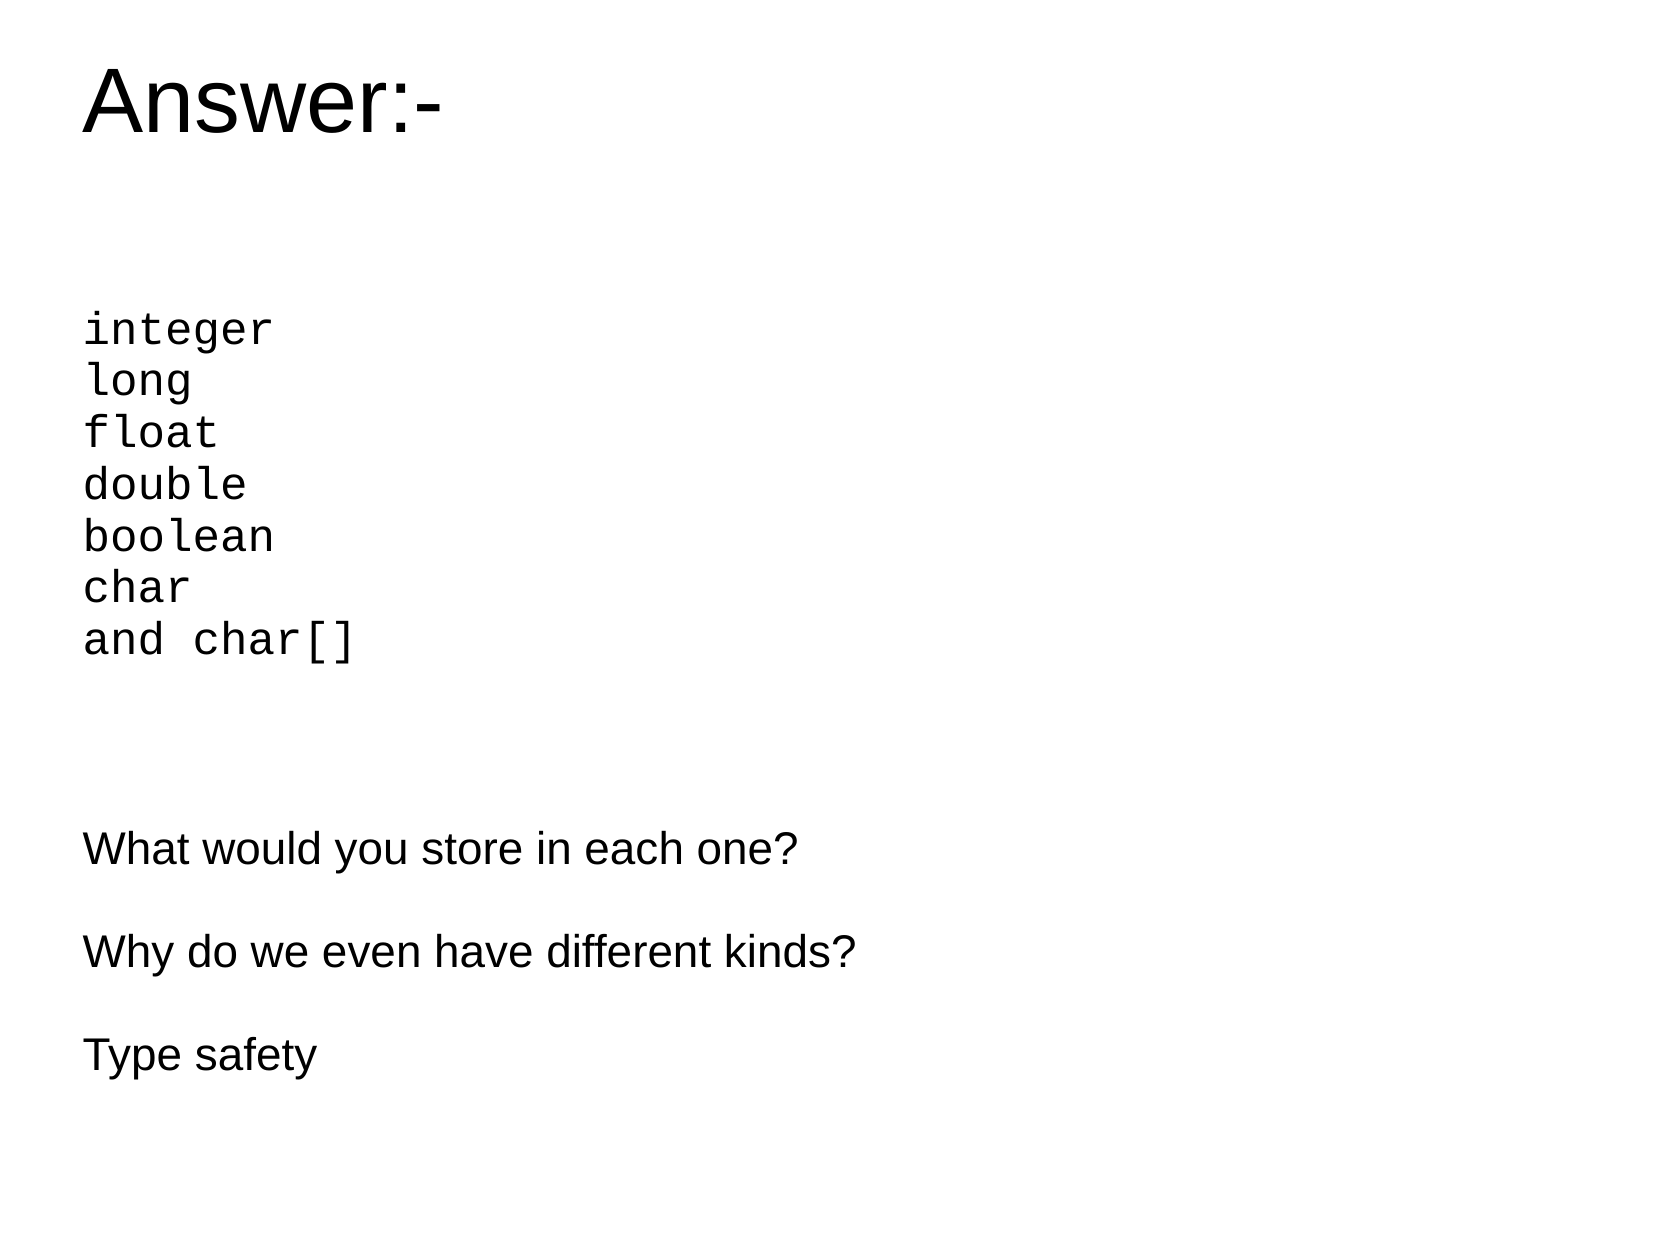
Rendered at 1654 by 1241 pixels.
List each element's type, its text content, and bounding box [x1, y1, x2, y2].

title Answer:- integer long float double boolean char and char[] What would you store in each one? Why do we even have different kinds? Type safety [82, 49, 1571, 290]
title Answer:- integer long float double boolean char and char[] What would you store in each one? Why do we even have different kinds? Type safety [82, 1010, 1571, 1158]
list [82, 290, 1571, 1010]
